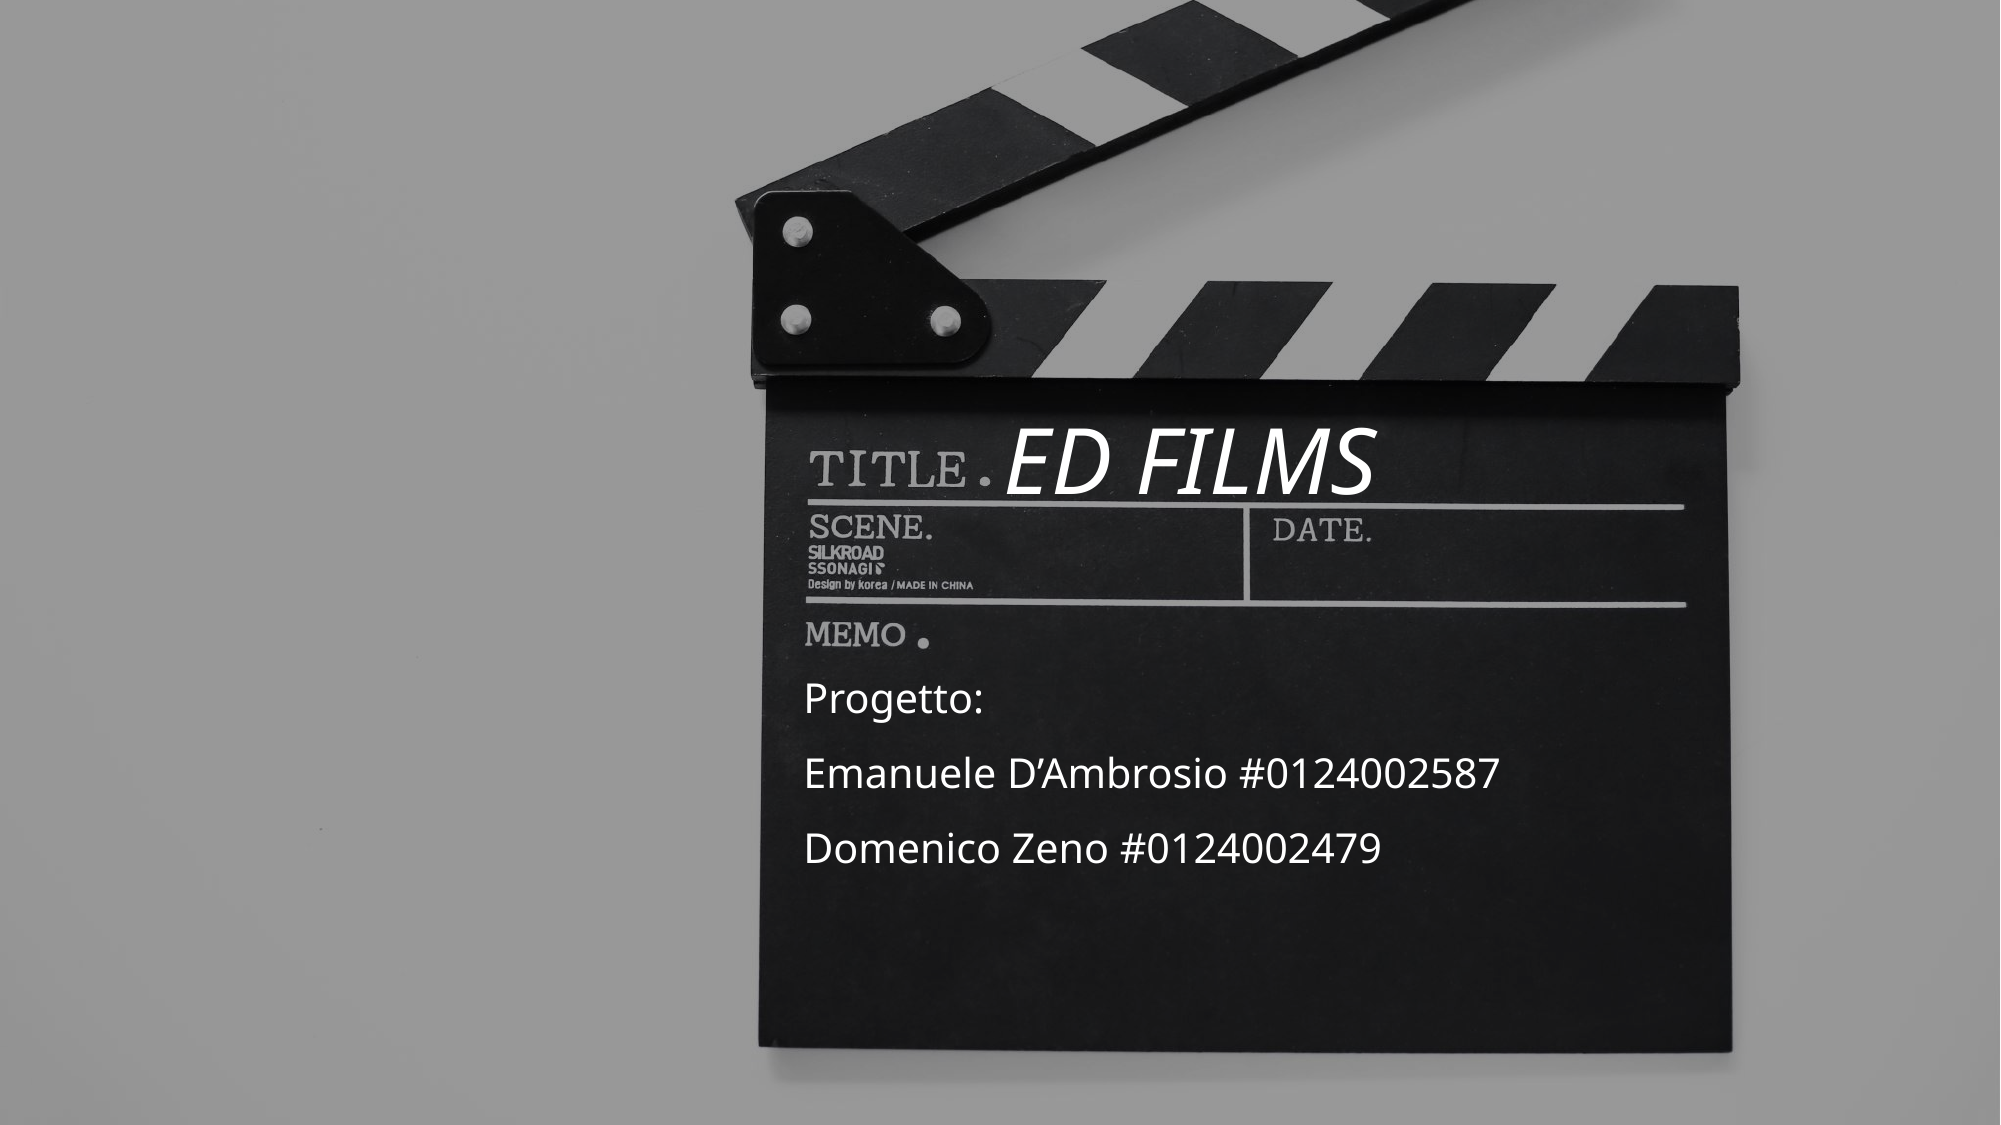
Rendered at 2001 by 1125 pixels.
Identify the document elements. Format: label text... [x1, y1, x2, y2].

subtitle Progetto: Emanuele D’Ambrosio #0124002587 Domenico Zeno #0124002479 [788, 659, 1710, 882]
title ED FILMS [989, 383, 1580, 521]
picture [0, 0, 2000, 1125]
